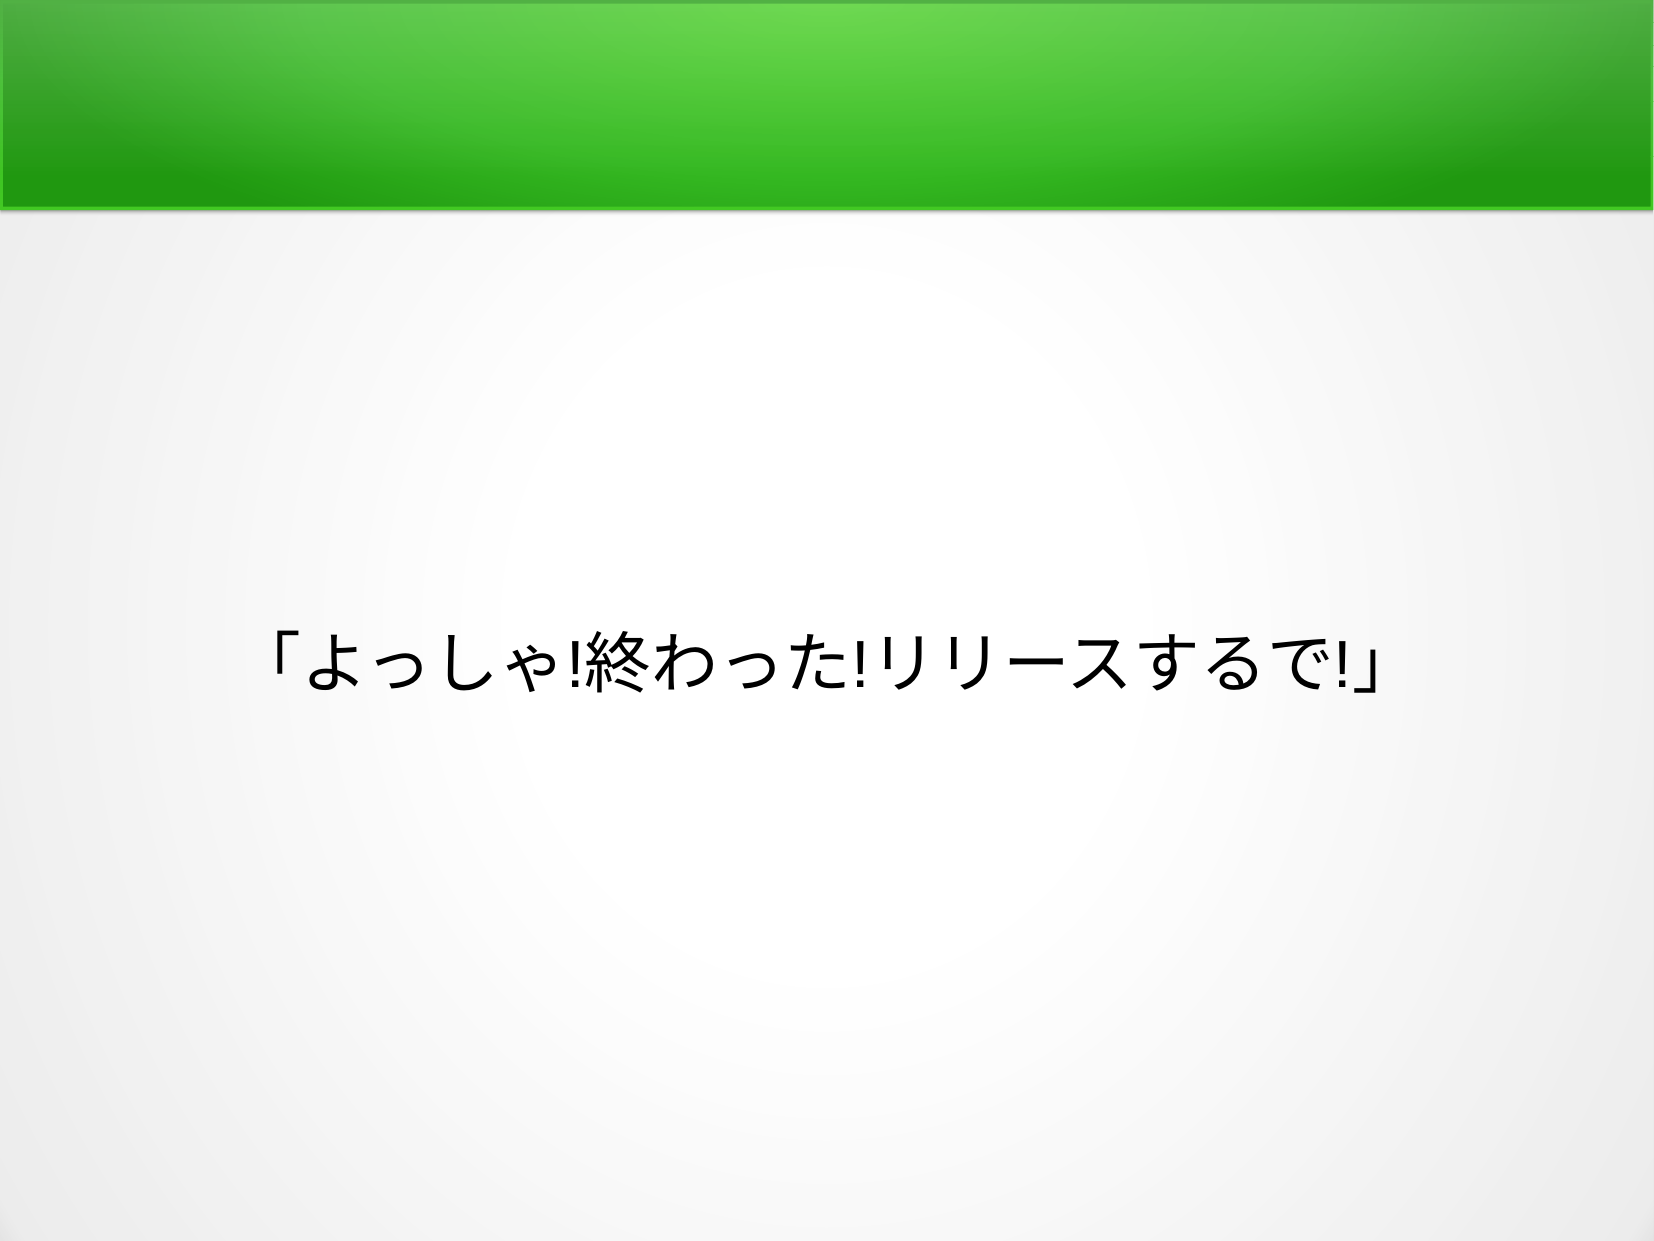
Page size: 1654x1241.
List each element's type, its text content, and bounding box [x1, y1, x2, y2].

subtitle 「よっしゃ!終わった!リリースするで!」 [82, 299, 1571, 1019]
